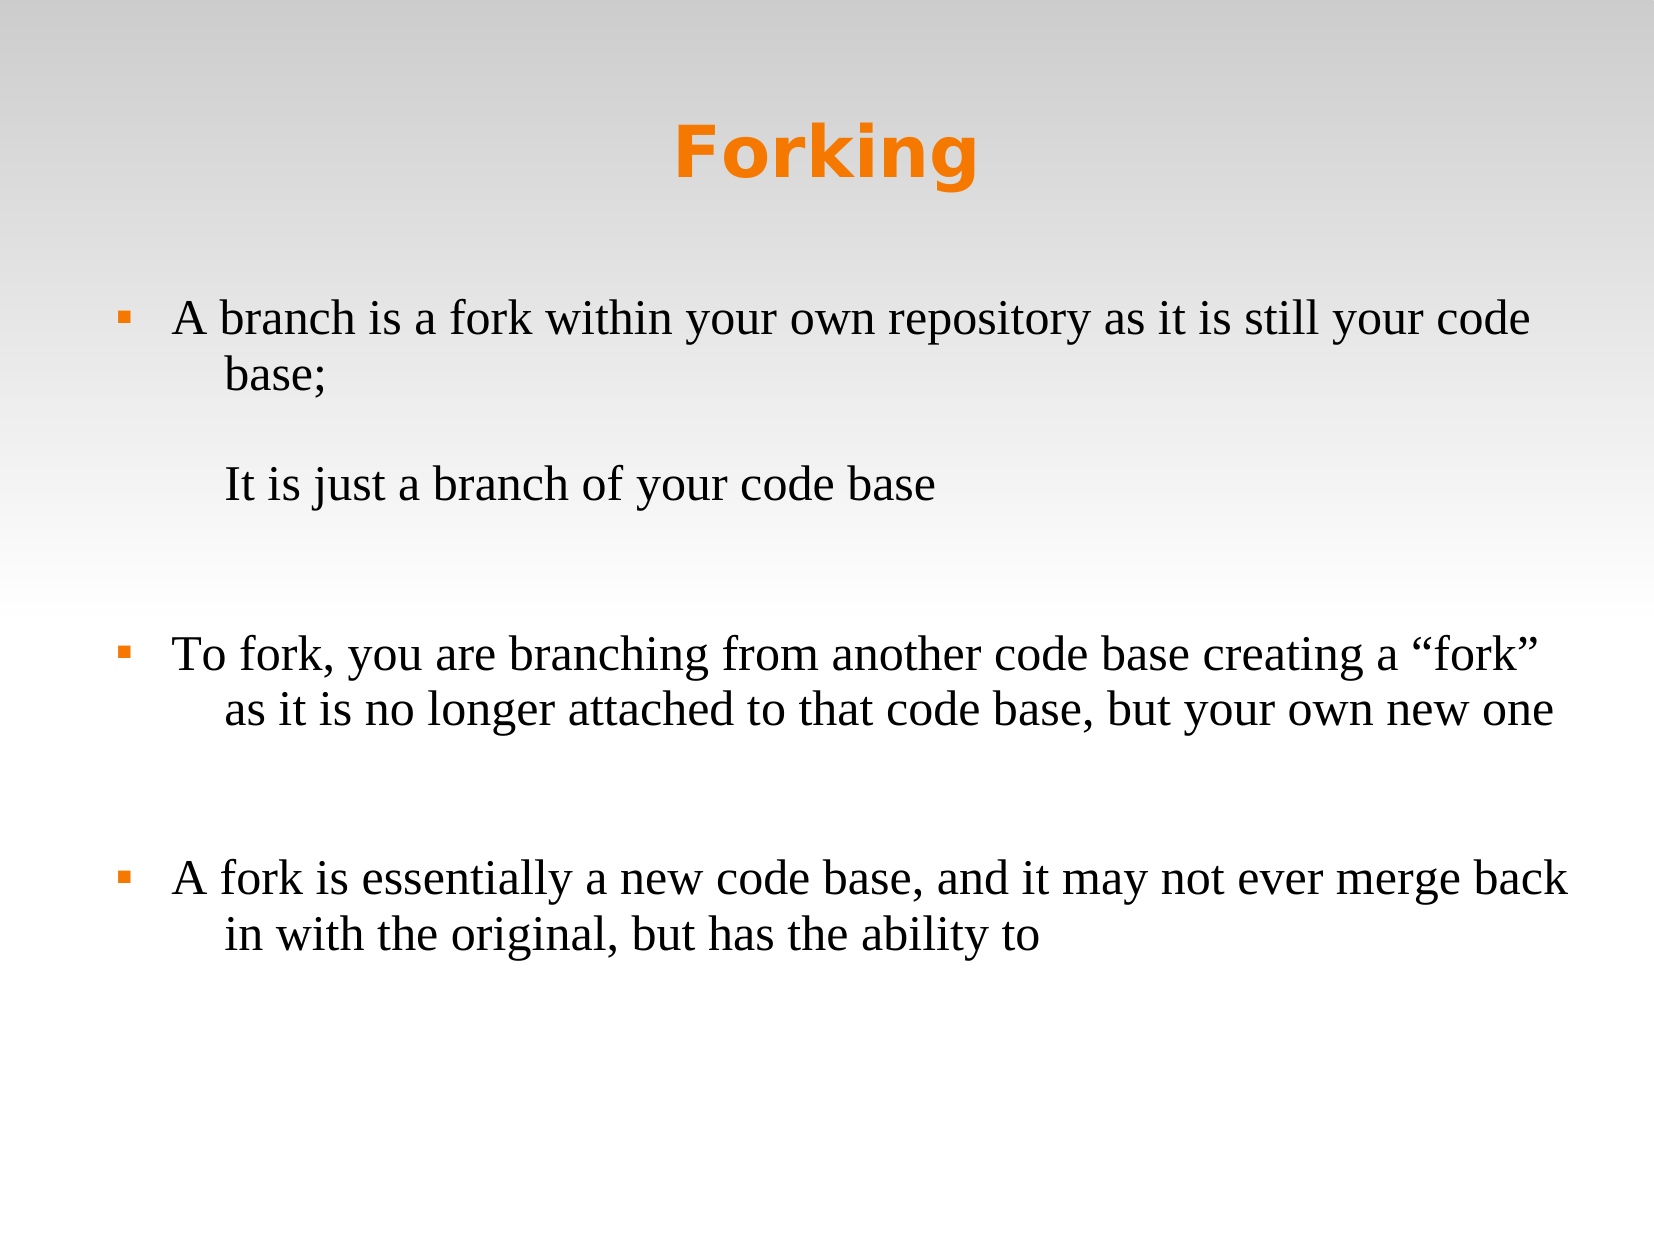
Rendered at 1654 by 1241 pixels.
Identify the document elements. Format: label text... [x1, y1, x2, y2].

list A branch is a fork within your own repository as it is still your code base; It is just a branch of your code base To fork, you are branching from another code base creating a “fork” as it is no longer attached to that code base, but your own new one A fork is essentially a new code base, and it may not ever merge back in with the original, but has the ability to [82, 290, 1571, 1109]
title Forking [82, 49, 1571, 257]
